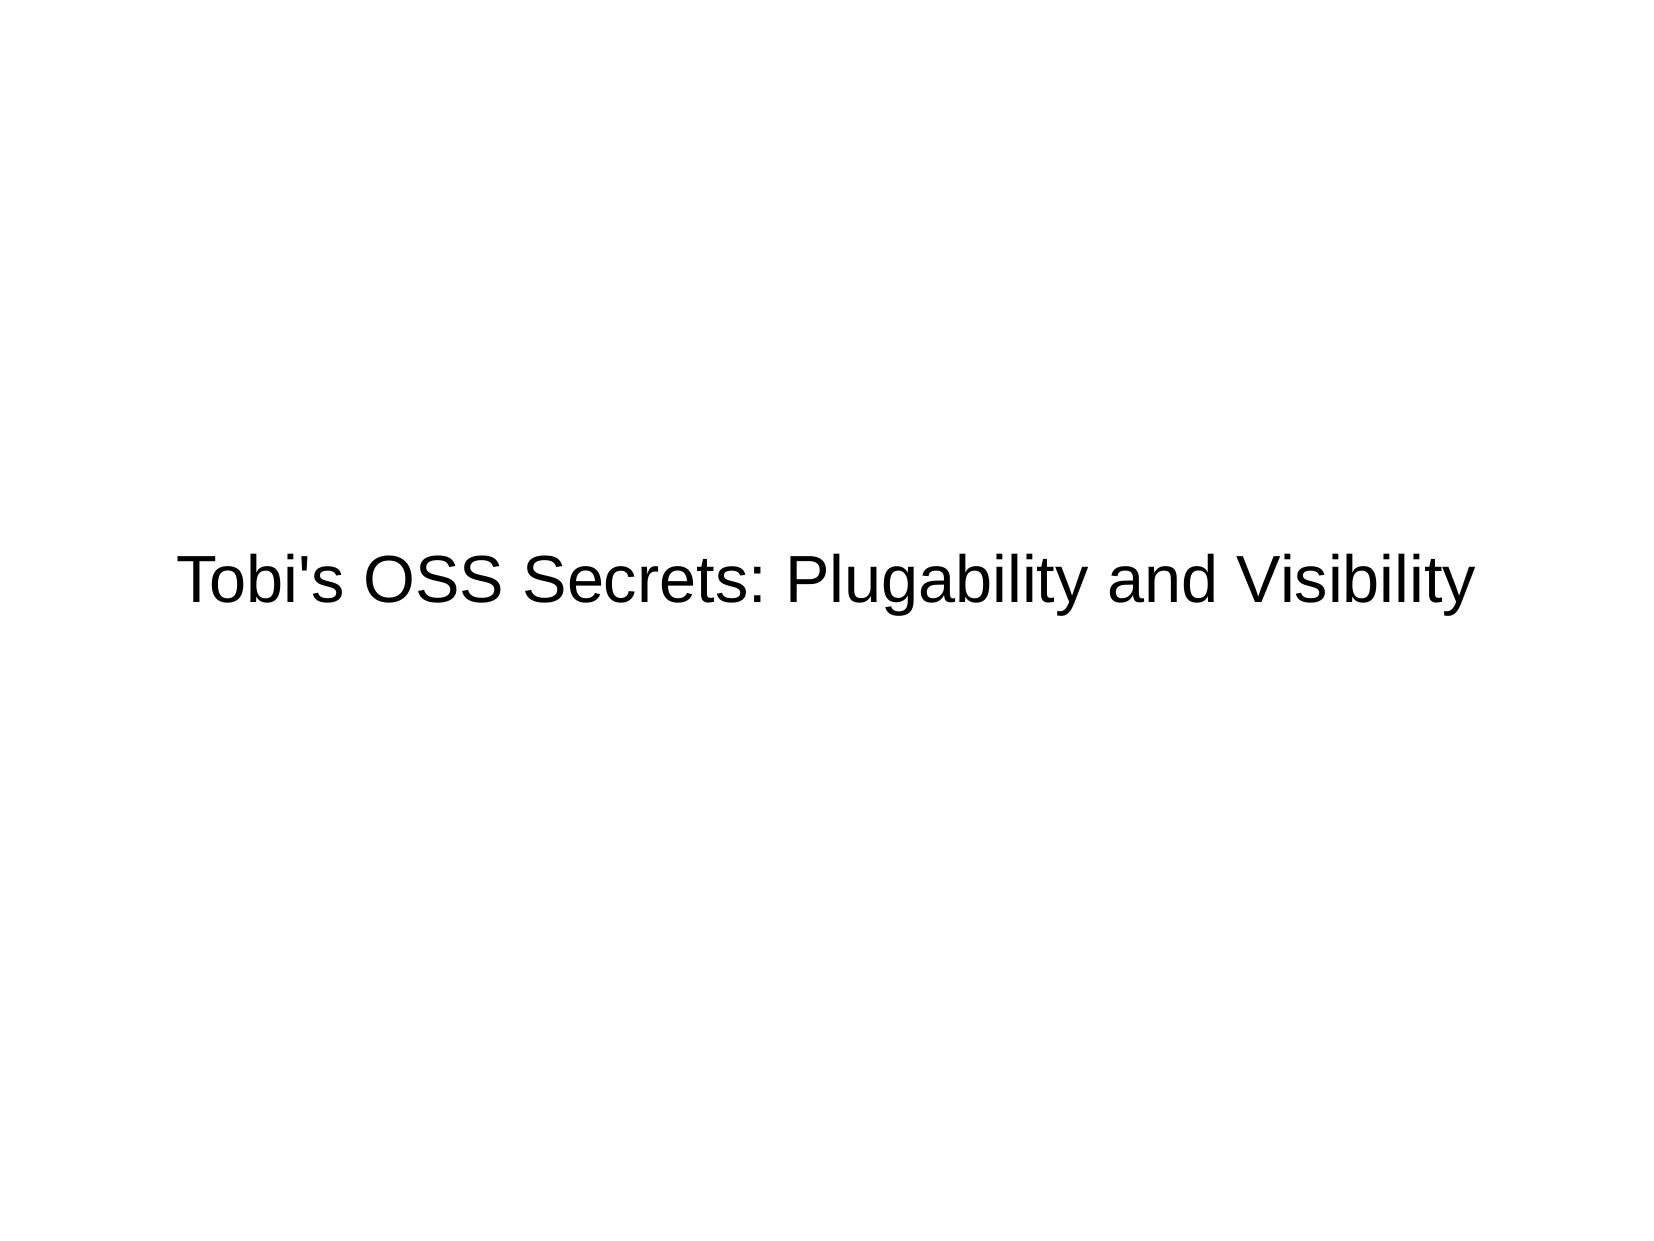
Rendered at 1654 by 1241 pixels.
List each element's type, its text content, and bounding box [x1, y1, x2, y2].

subtitle Tobi's OSS Secrets: Plugability and Visibility [82, 49, 1571, 1109]
